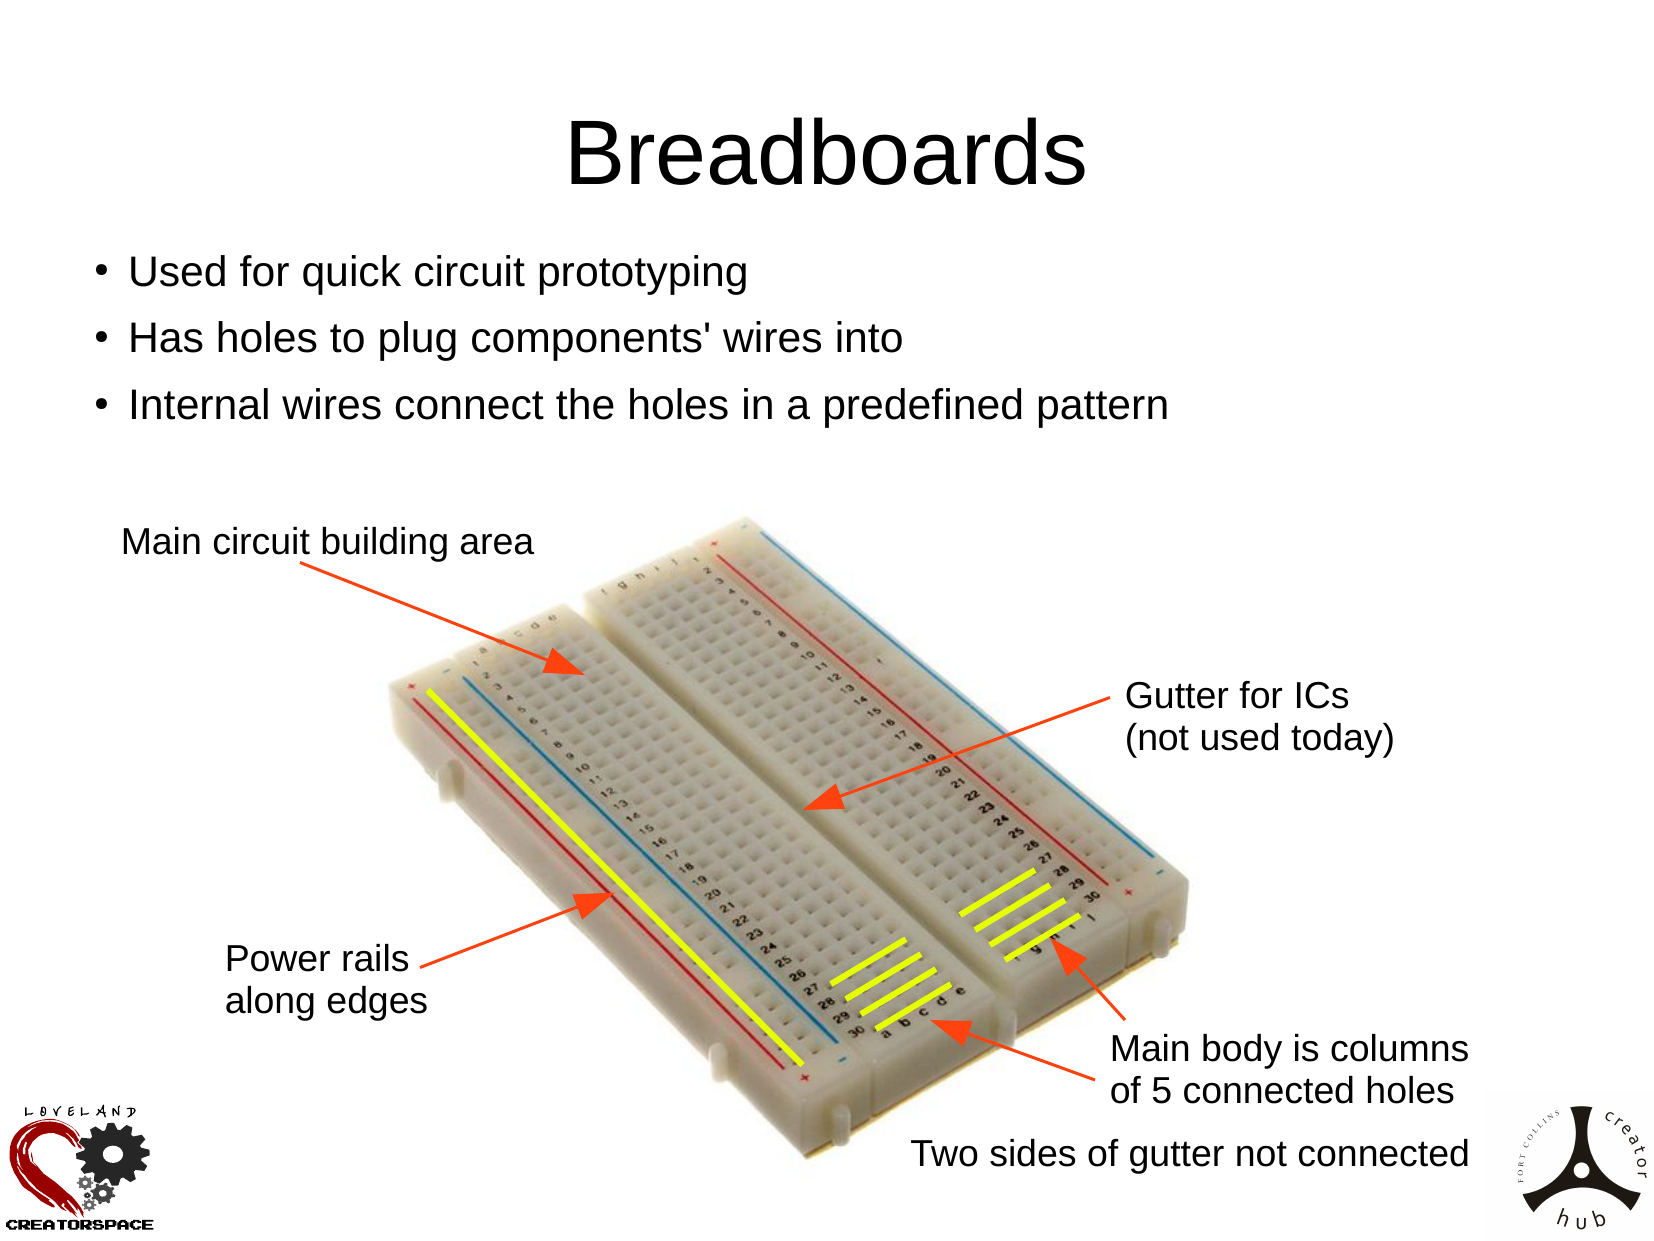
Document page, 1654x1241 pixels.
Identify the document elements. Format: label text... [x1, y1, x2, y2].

text_box Main body is columns of 5 connected holes [1095, 1020, 1485, 1119]
title Breadboards [82, 49, 1571, 257]
text_box Main circuit building area [106, 513, 550, 571]
text_box Two sides of gutter not connected [895, 1125, 1486, 1182]
list Used for quick circuit prototyping Has holes to plug components' wires into Internal wires connect the holes in a predefined pattern [82, 257, 1571, 430]
picture [270, 487, 1350, 1207]
picture [1485, 1090, 1654, 1241]
text_box Power rails along edges [210, 930, 451, 1029]
text_box Gutter for ICs (not used today) [1110, 667, 1411, 767]
